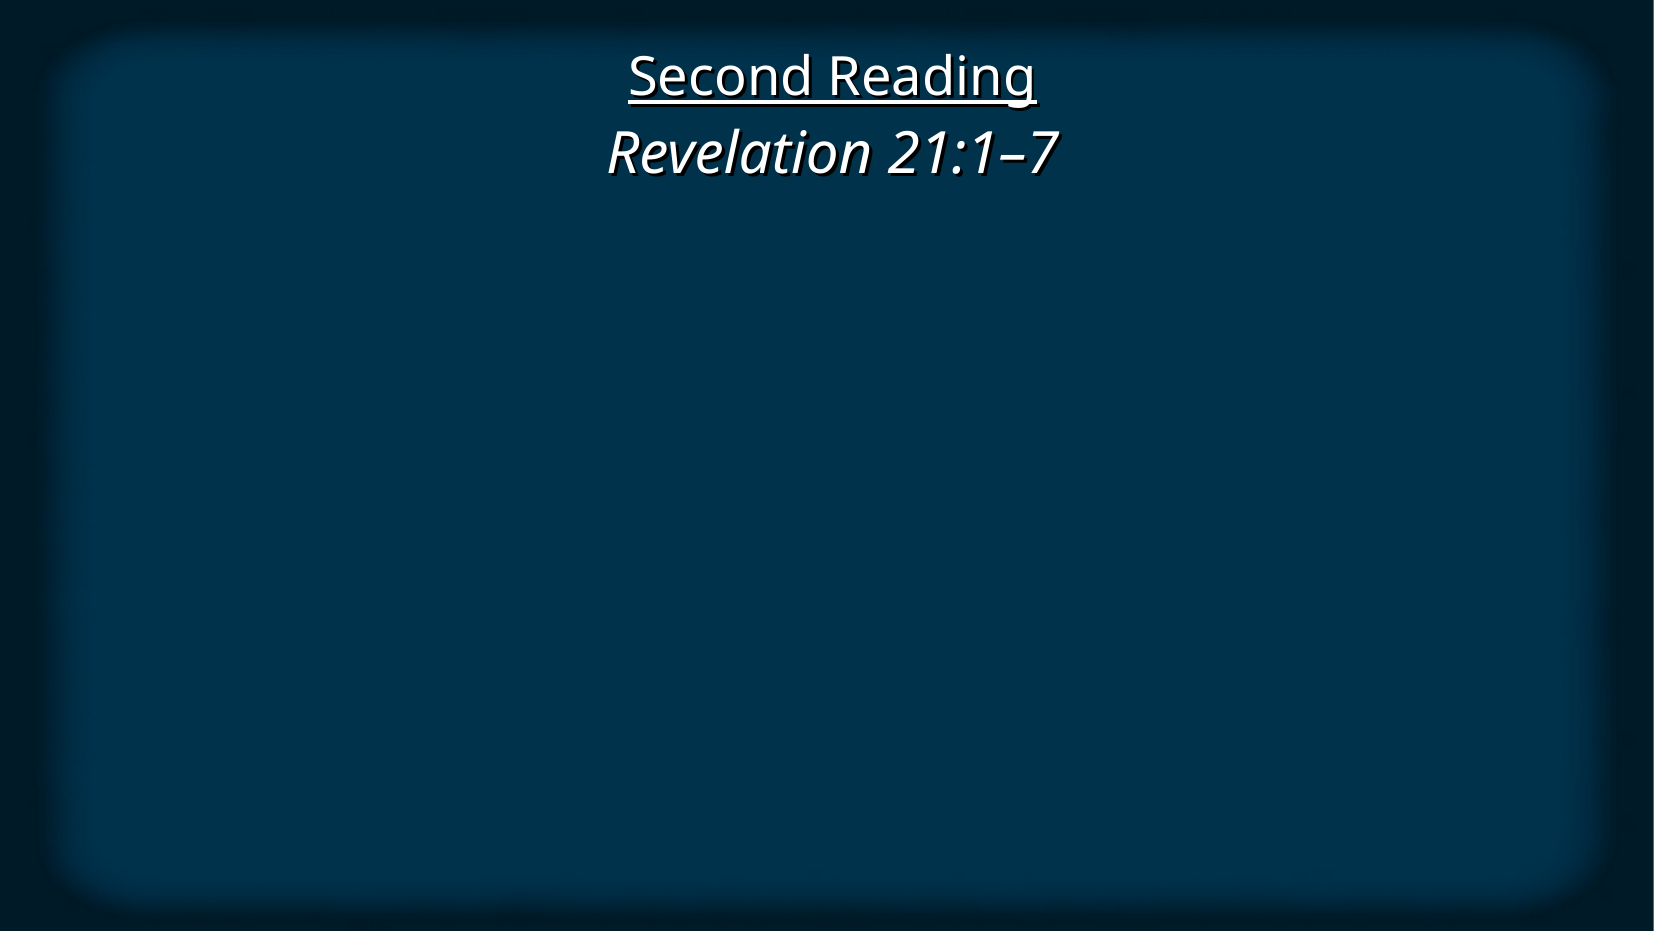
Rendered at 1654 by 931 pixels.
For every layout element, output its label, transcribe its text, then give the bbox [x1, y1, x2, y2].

picture [0, 0, 1654, 931]
text_box Second Reading Revelation 21:1–7 [90, 30, 1576, 194]
